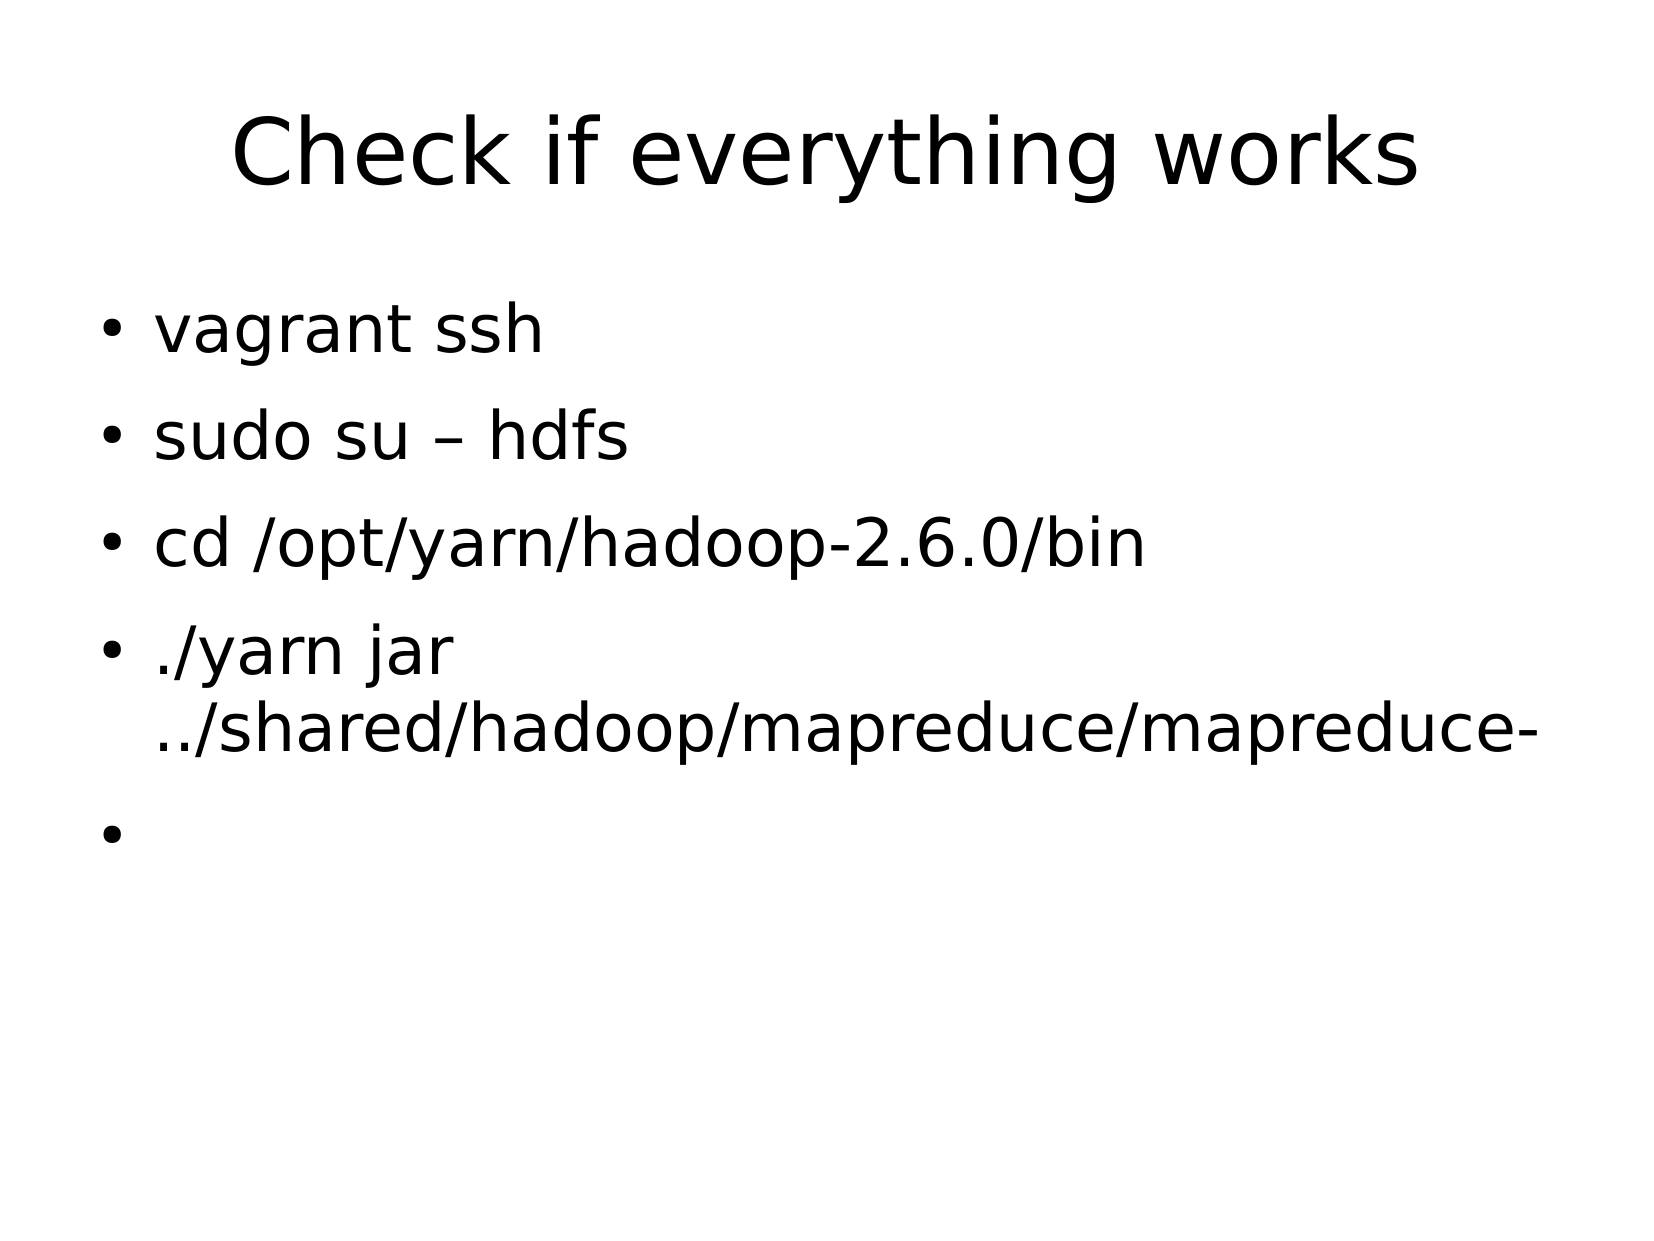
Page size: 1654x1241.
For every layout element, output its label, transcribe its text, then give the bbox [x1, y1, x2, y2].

title Check if everything works [82, 49, 1571, 257]
list vagrant ssh sudo su – hdfs cd /opt/yarn/hadoop-2.6.0/bin ./yarn jar ../shared/hadoop/mapreduce/mapreduce- [82, 290, 1571, 1010]
